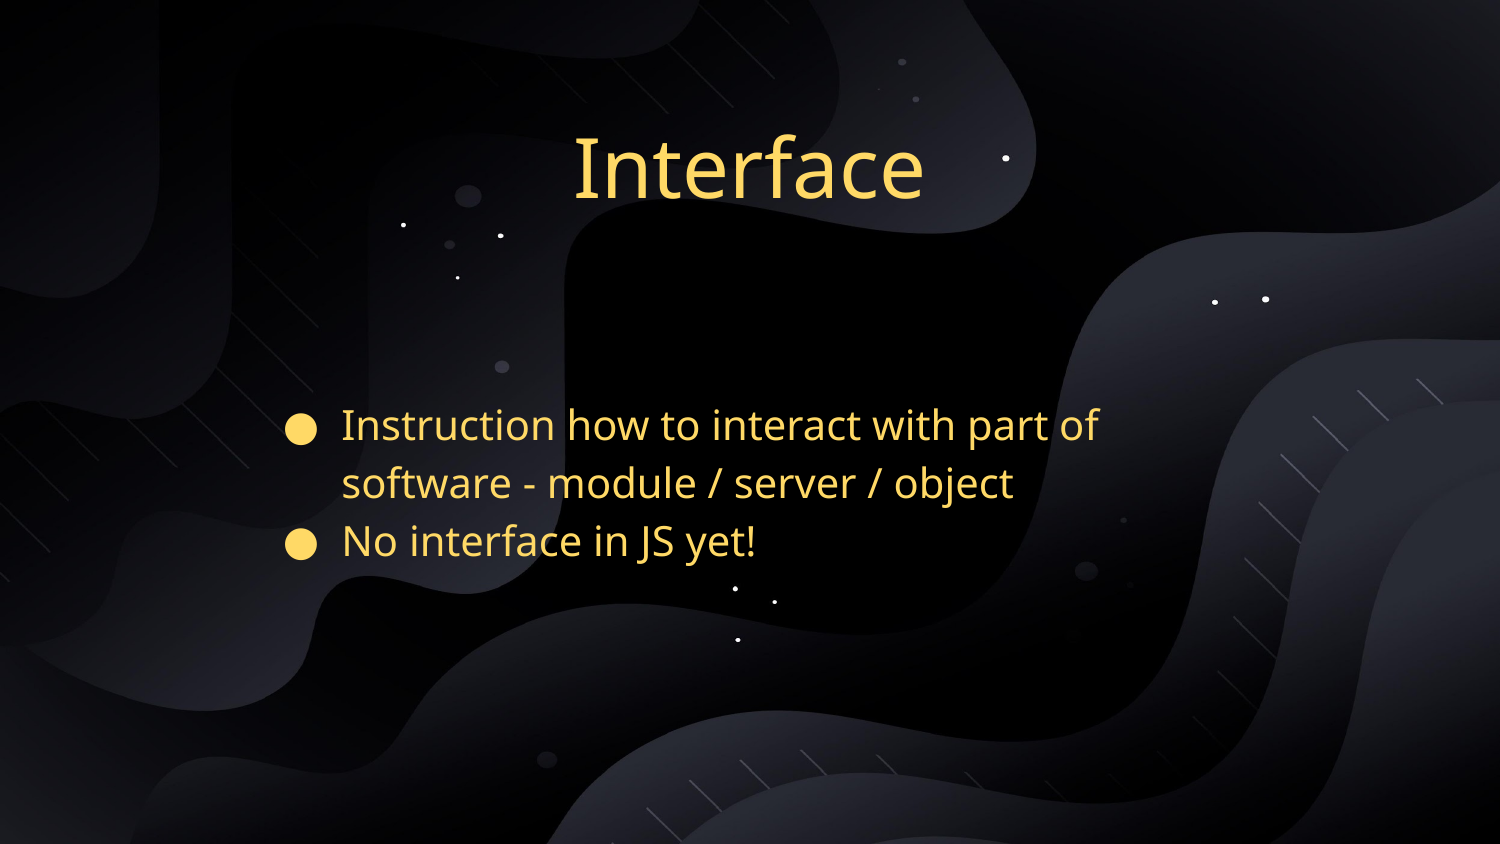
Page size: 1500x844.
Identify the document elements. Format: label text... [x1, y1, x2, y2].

title Interface [355, 62, 1145, 268]
list Instruction how to interact with part of software - module / server / object No interface in JS yet! [258, 387, 1242, 634]
picture [0, 0, 1500, 844]
